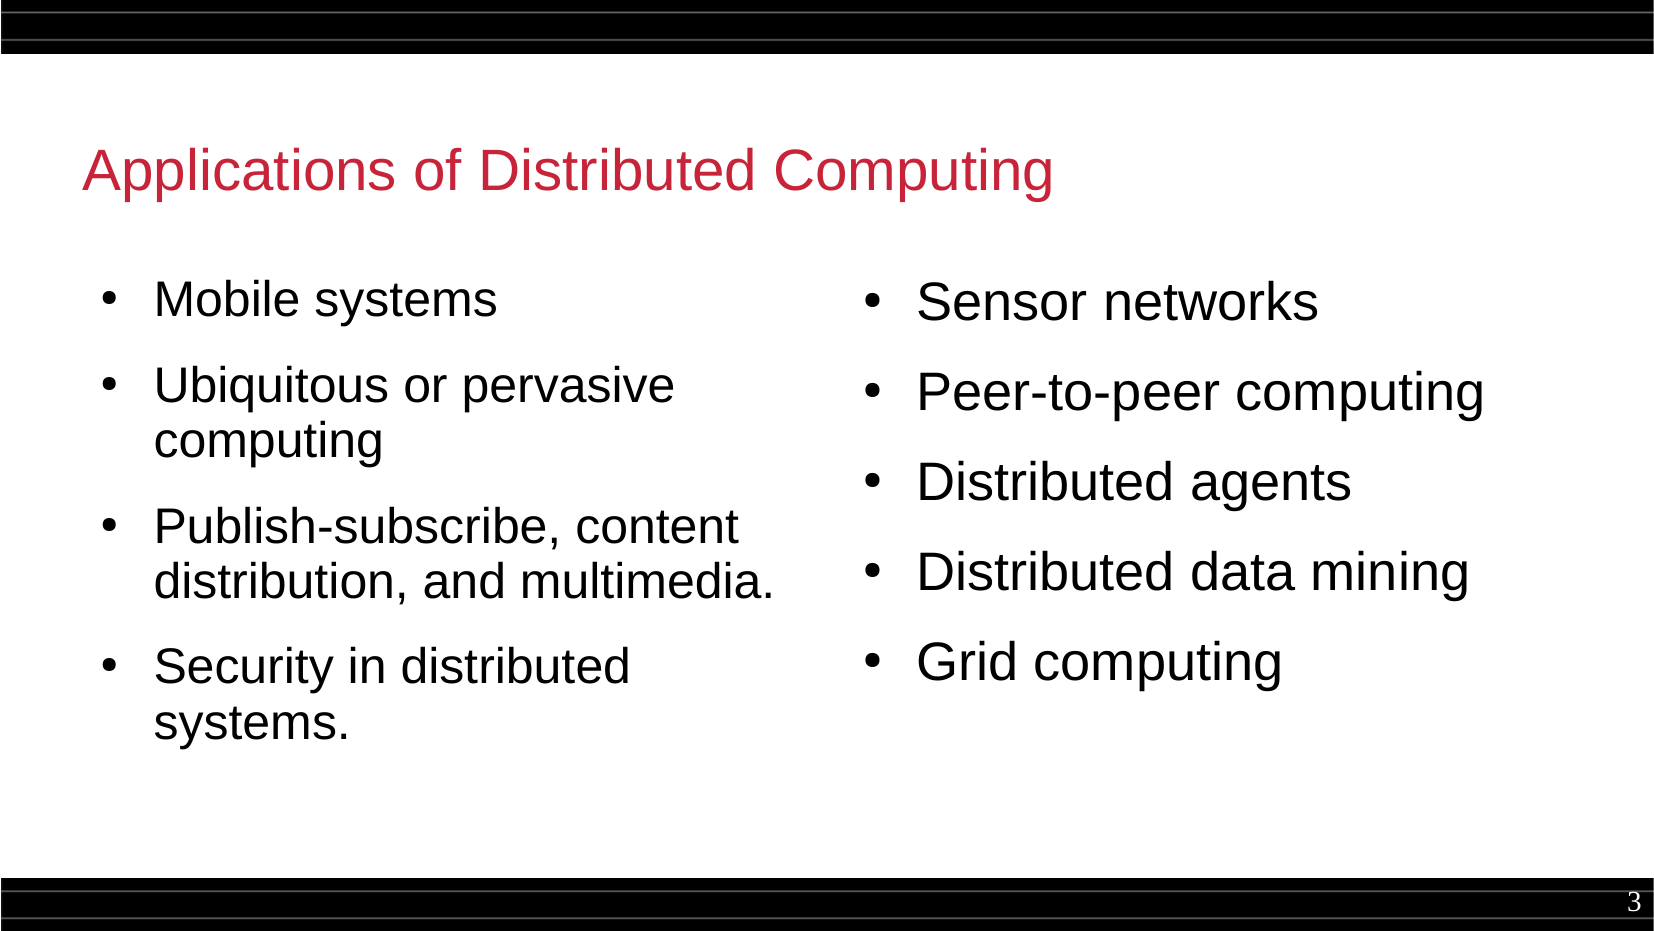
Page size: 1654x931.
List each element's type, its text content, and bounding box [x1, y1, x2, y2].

list Mobile systems Ubiquitous or pervasive computing Publish-subscribe, content distribution, and multimedia. Security in distributed systems. [82, 271, 809, 758]
list Sensor networks Peer-to-peer computing Distributed agents Distributed data mining Grid computing [845, 271, 1572, 758]
title Applications of Distributed Computing [82, 92, 1571, 249]
picture [1, 0, 1654, 54]
picture [1, 878, 1654, 931]
